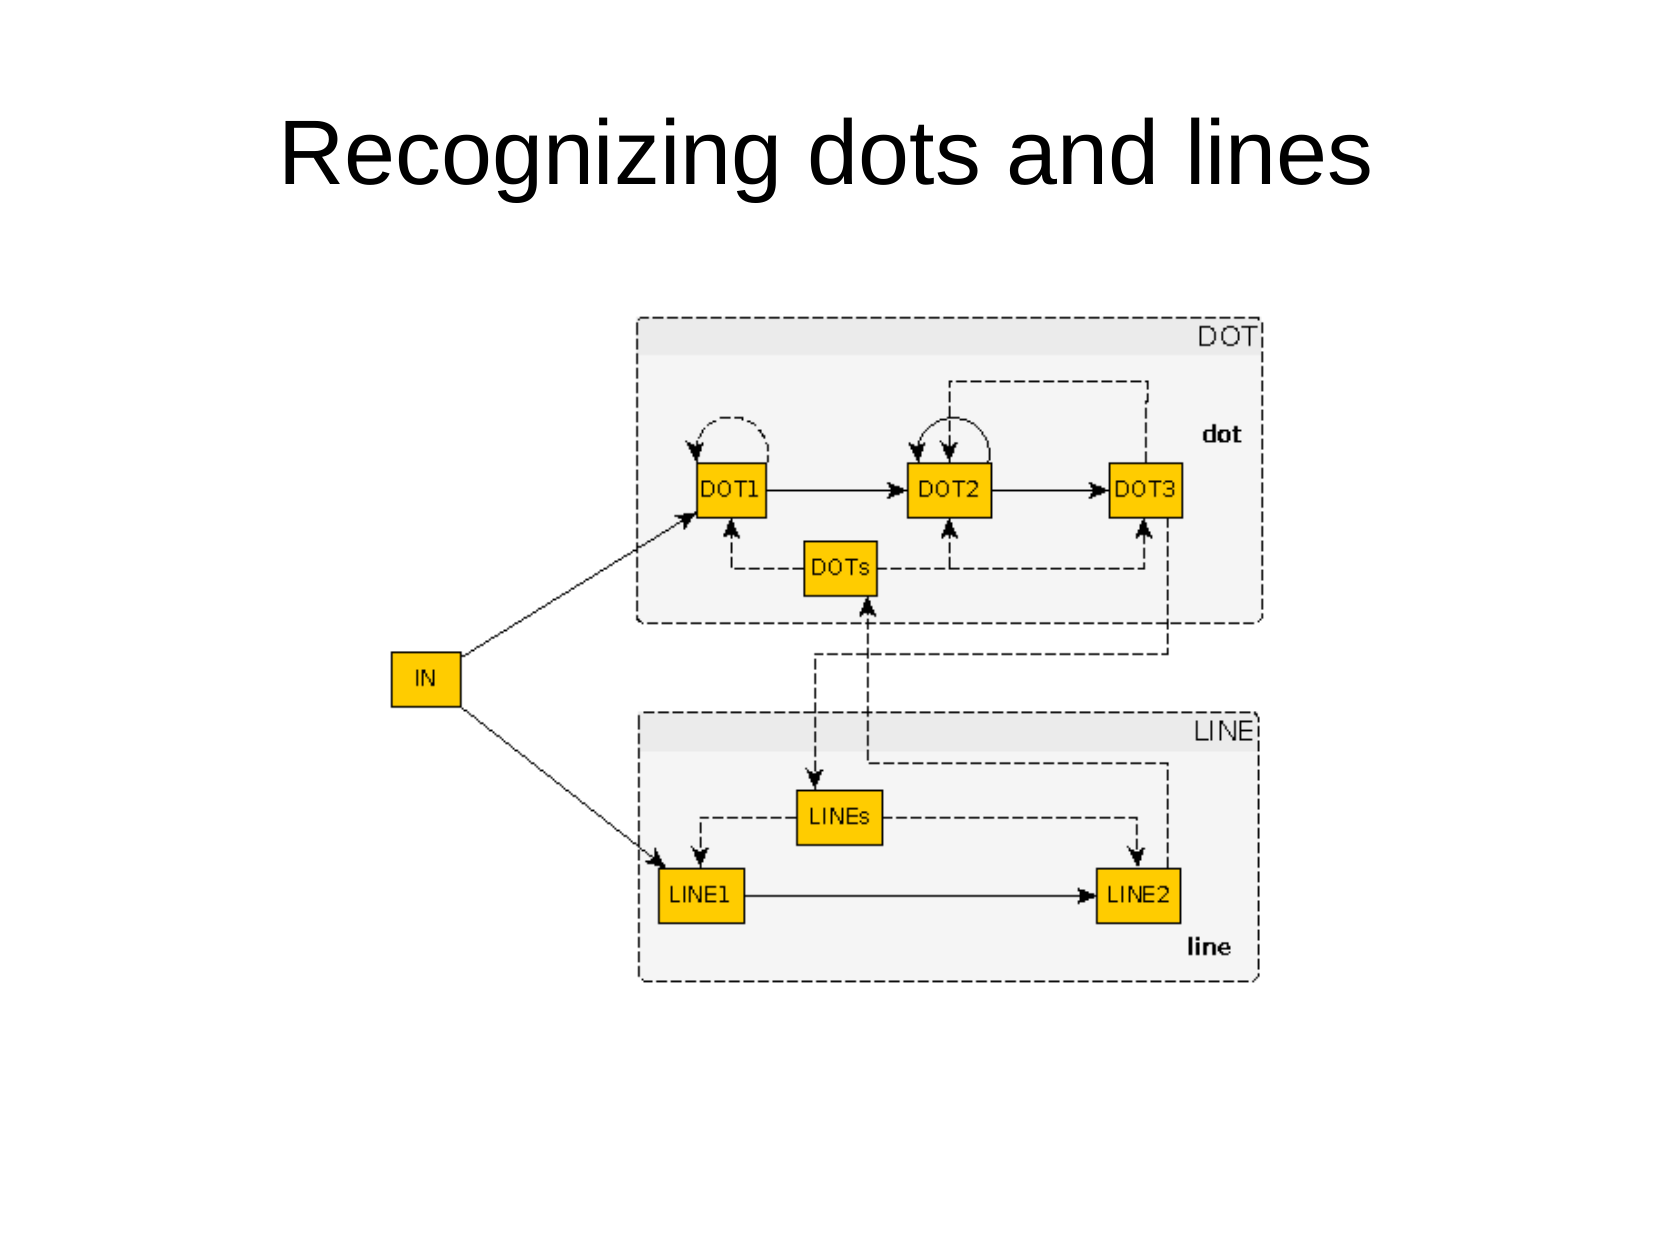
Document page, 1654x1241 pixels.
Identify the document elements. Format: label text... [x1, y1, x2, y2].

title Recognizing dots and lines [82, 49, 1571, 257]
picture [364, 290, 1289, 1010]
